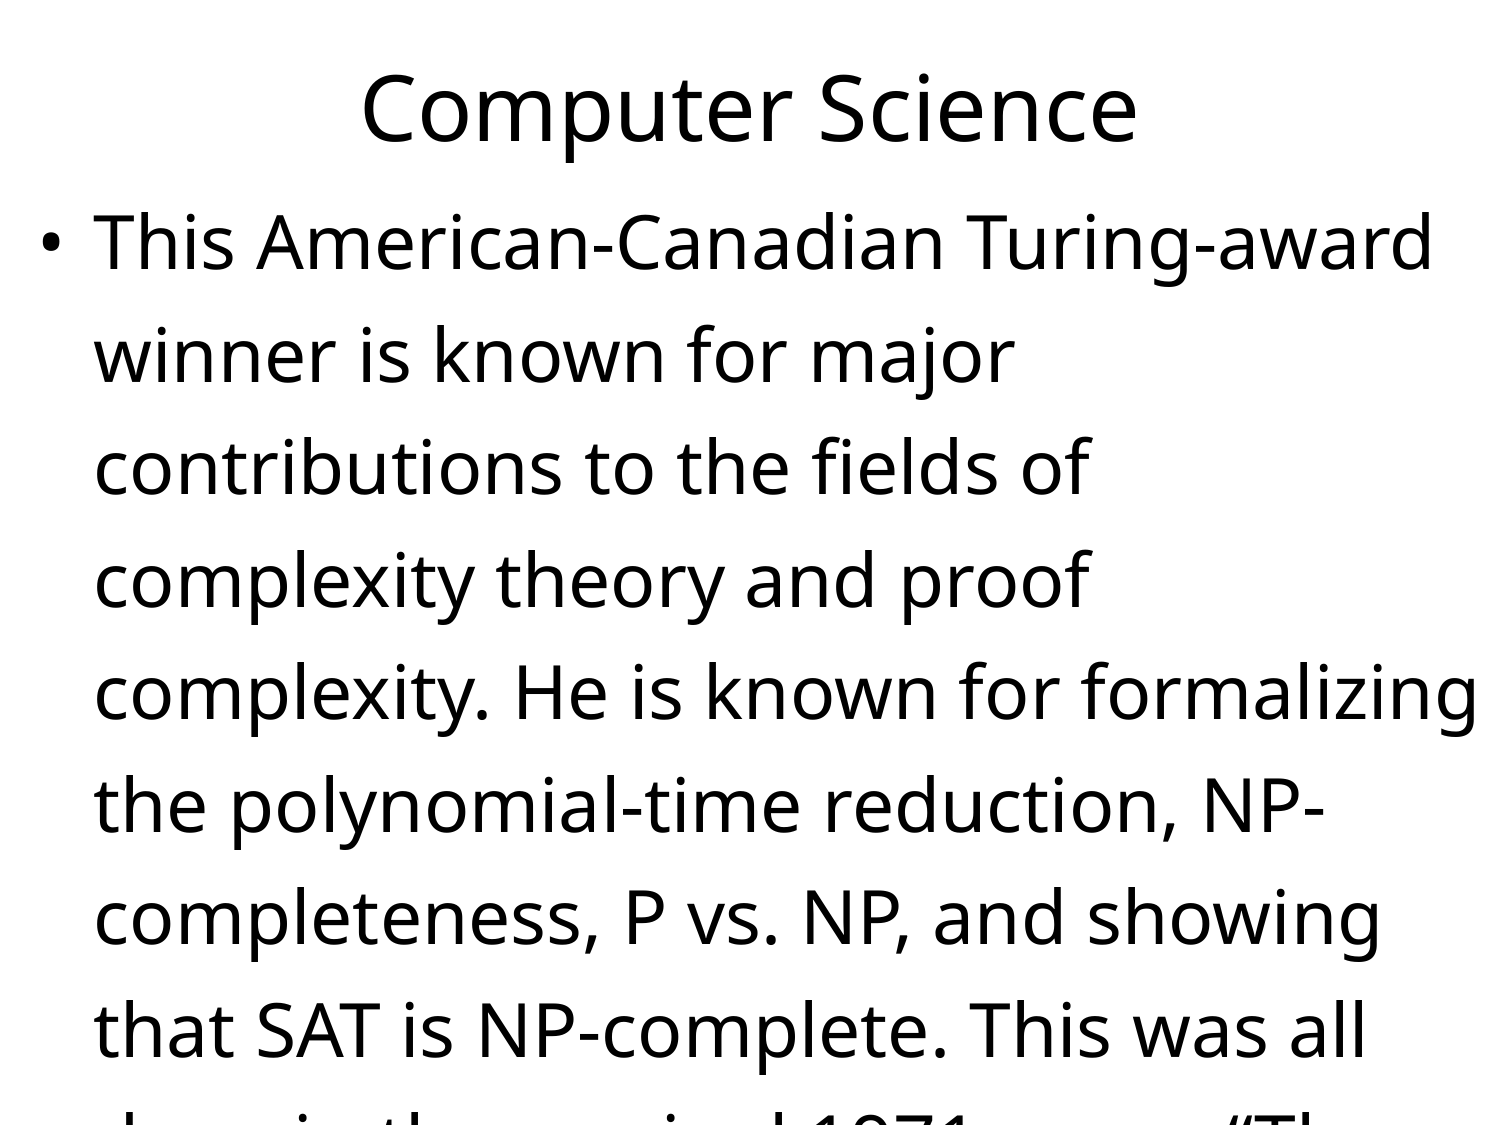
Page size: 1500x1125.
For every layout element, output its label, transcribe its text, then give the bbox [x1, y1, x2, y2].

list This American-Canadian Turing-award winner is known for major contributions to the fields of complexity theory and proof complexity. He is known for formalizing the polynomial-time reduction, NP-completeness, P vs. NP, and showing that SAT is NP-complete. This was all done in the seminal 1971 paper “The Complexity of Theorem Proving Procedures.” [37, 179, 1488, 1125]
title Computer Science [24, 12, 1476, 201]
